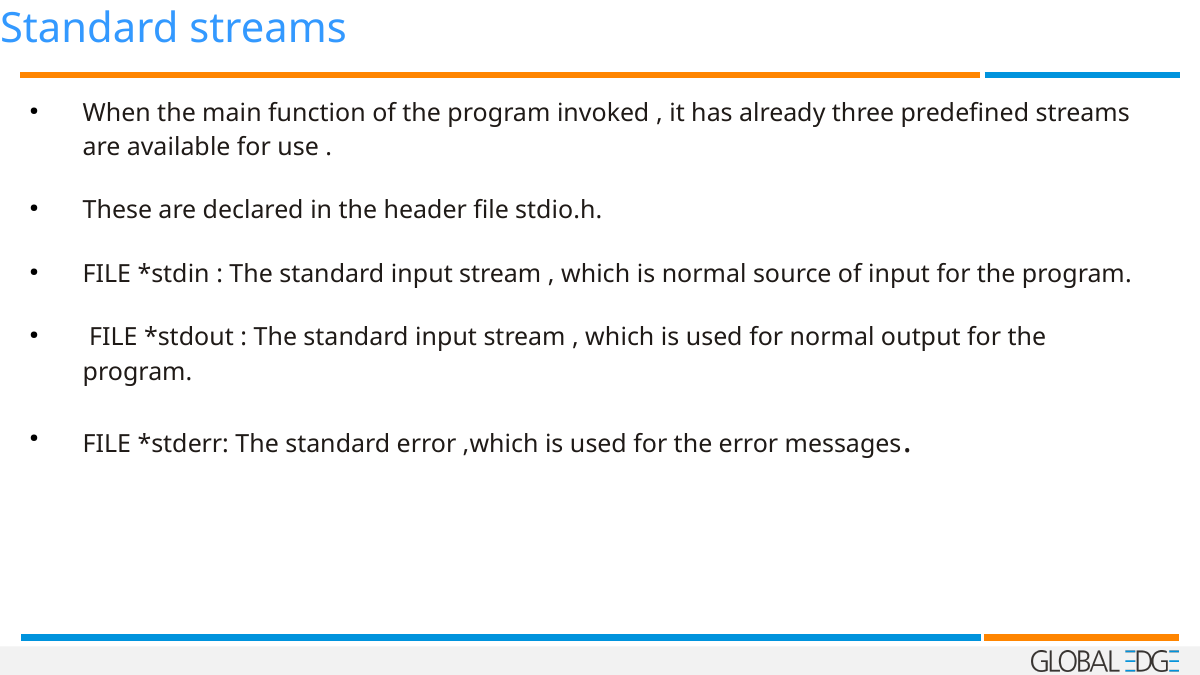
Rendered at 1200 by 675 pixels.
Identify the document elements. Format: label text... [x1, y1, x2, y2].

list When the main function of the program invoked , it has already three predefined streams are available for use . These are declared in the header file stdio.h. FILE *stdin : The standard input stream , which is normal source of input for the program. FILE *stdout : The standard input stream , which is used for normal output for the program. FILE *stderr: The standard error ,which is used for the error messages. [11, 94, 1146, 623]
title Standard streams [0, 0, 1075, 53]
picture [1031, 650, 1179, 672]
